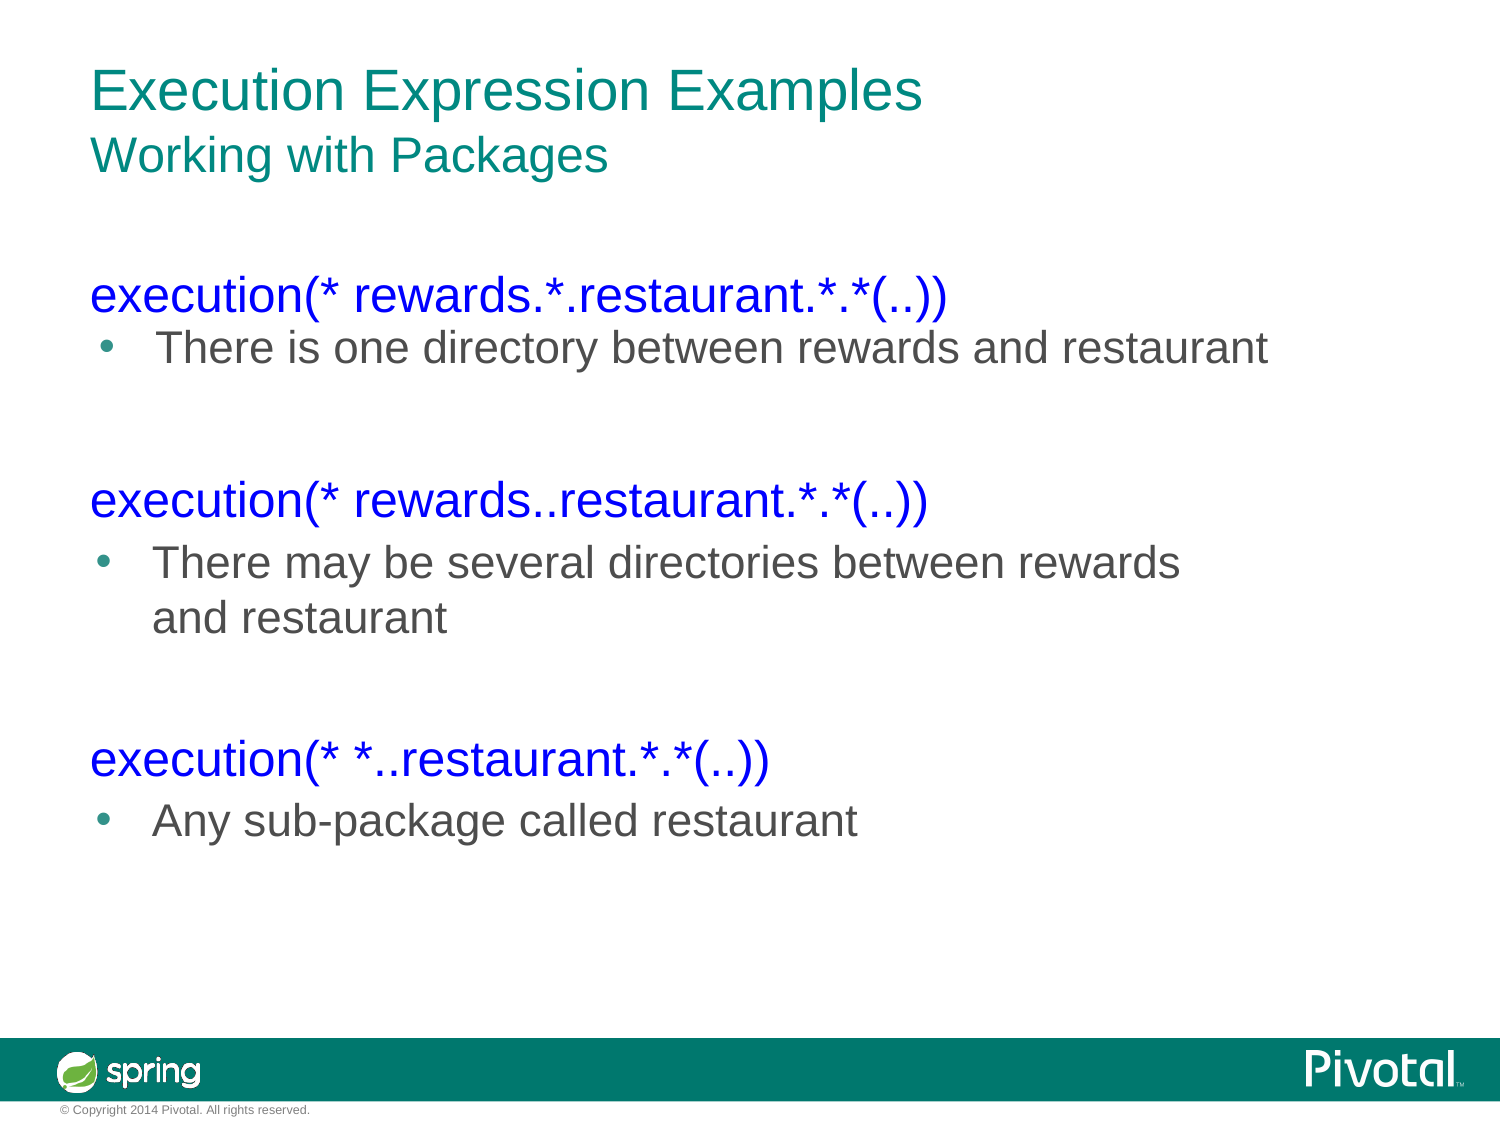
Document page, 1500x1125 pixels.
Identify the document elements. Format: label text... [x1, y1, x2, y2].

list execution(* rewards.*.restaurant.*.*(..)) [75, 254, 1426, 345]
title Execution Expression Examples Working with Packages [75, 45, 1426, 233]
list execution(* rewards..restaurant.*.*(..)) [75, 460, 1426, 558]
list There may be several directories between rewards and restaurant [80, 525, 1431, 661]
picture [32, 1041, 210, 1103]
list execution(* *..restaurant.*.*(..)) [75, 718, 1426, 809]
list There is one directory between rewards and restaurant [84, 310, 1435, 408]
picture [1306, 1050, 1464, 1087]
list Any sub-package called restaurant [80, 783, 1431, 881]
